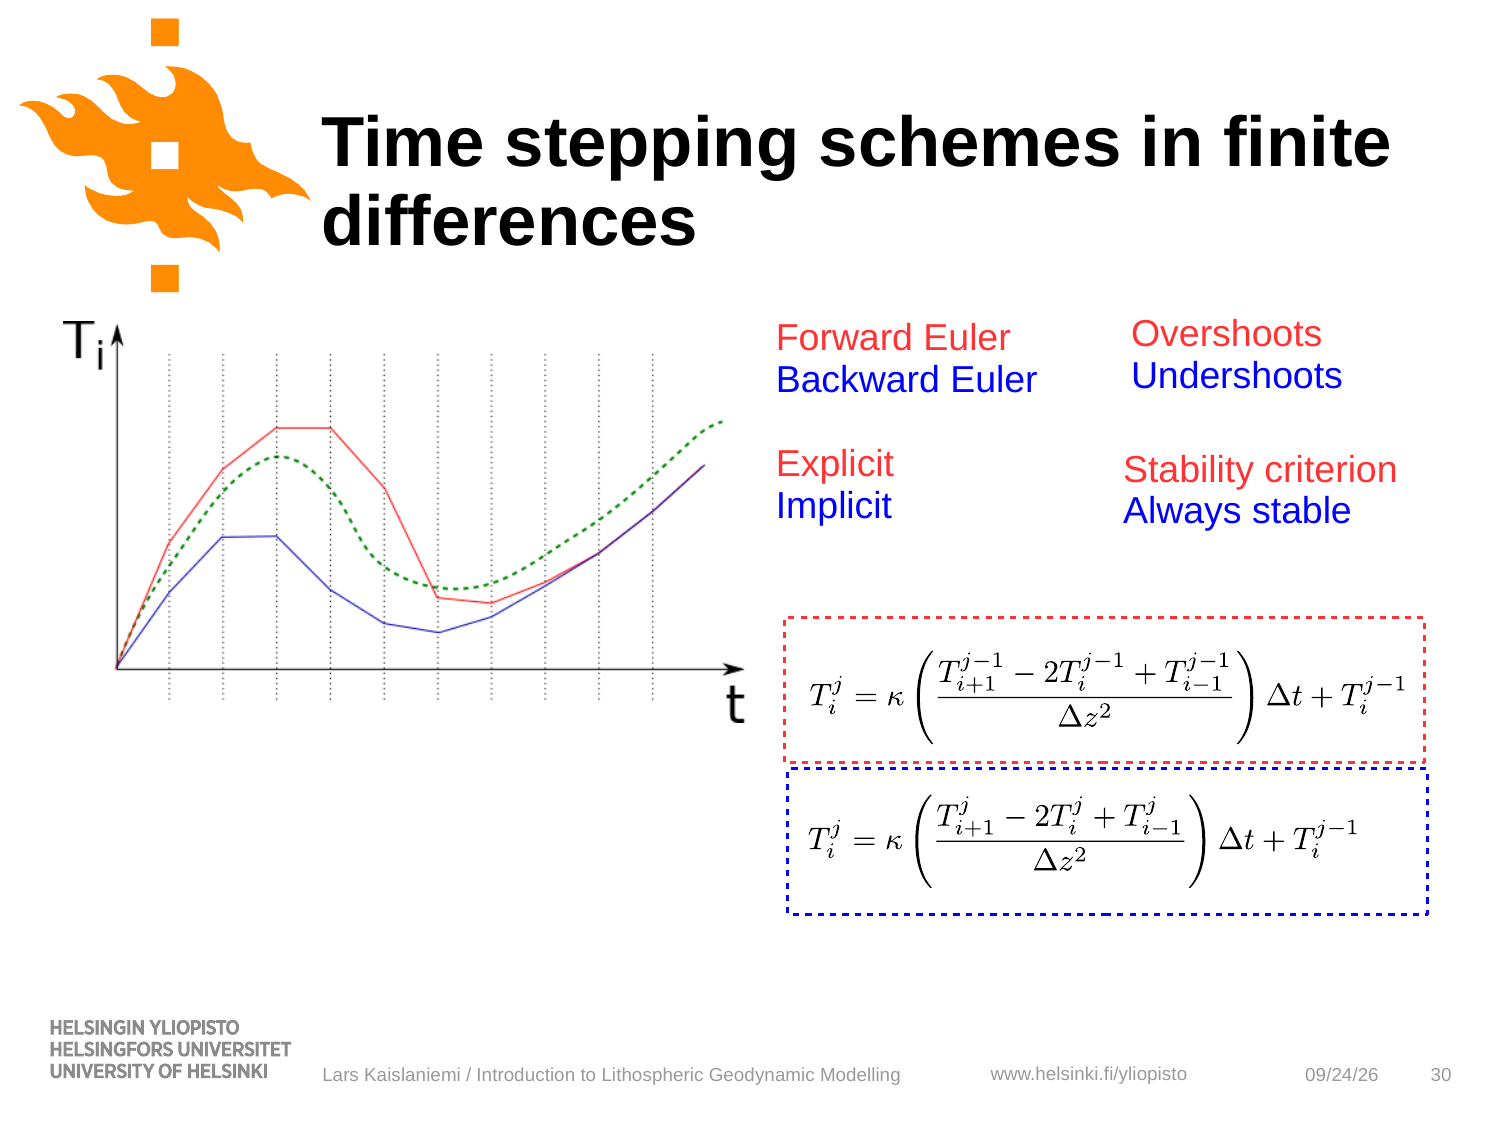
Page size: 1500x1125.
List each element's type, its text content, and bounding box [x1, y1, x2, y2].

title Time stepping schemes in finite differences [321, 87, 1447, 276]
text_box [809, 650, 1407, 745]
text_box [807, 794, 1359, 889]
picture [32, 1001, 309, 1096]
text_box Forward Euler Backward Euler Explicit Implicit [761, 309, 1053, 535]
picture [63, 321, 746, 723]
picture [0, 0, 337, 318]
text_box Stability criterion Always stable [1108, 440, 1413, 540]
text_box Overshoots Undershoots [1116, 304, 1358, 404]
